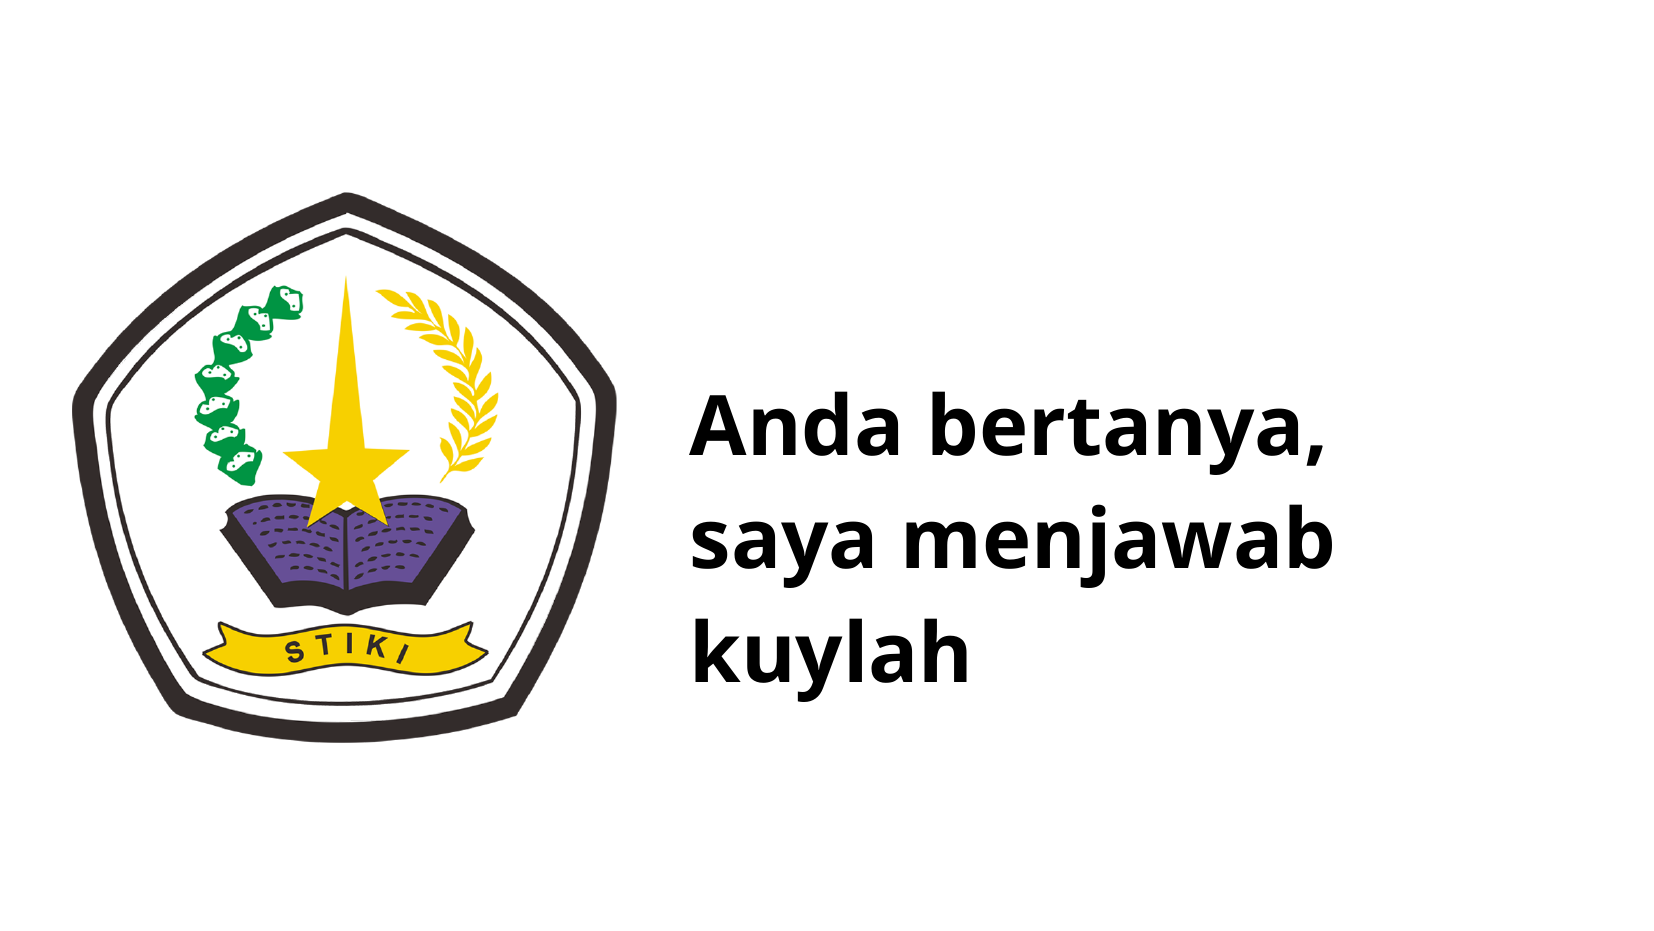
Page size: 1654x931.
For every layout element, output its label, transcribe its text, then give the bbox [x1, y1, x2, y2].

text_box Anda bertanya, saya menjawab kuylah [675, 359, 1546, 596]
picture [54, 184, 640, 755]
